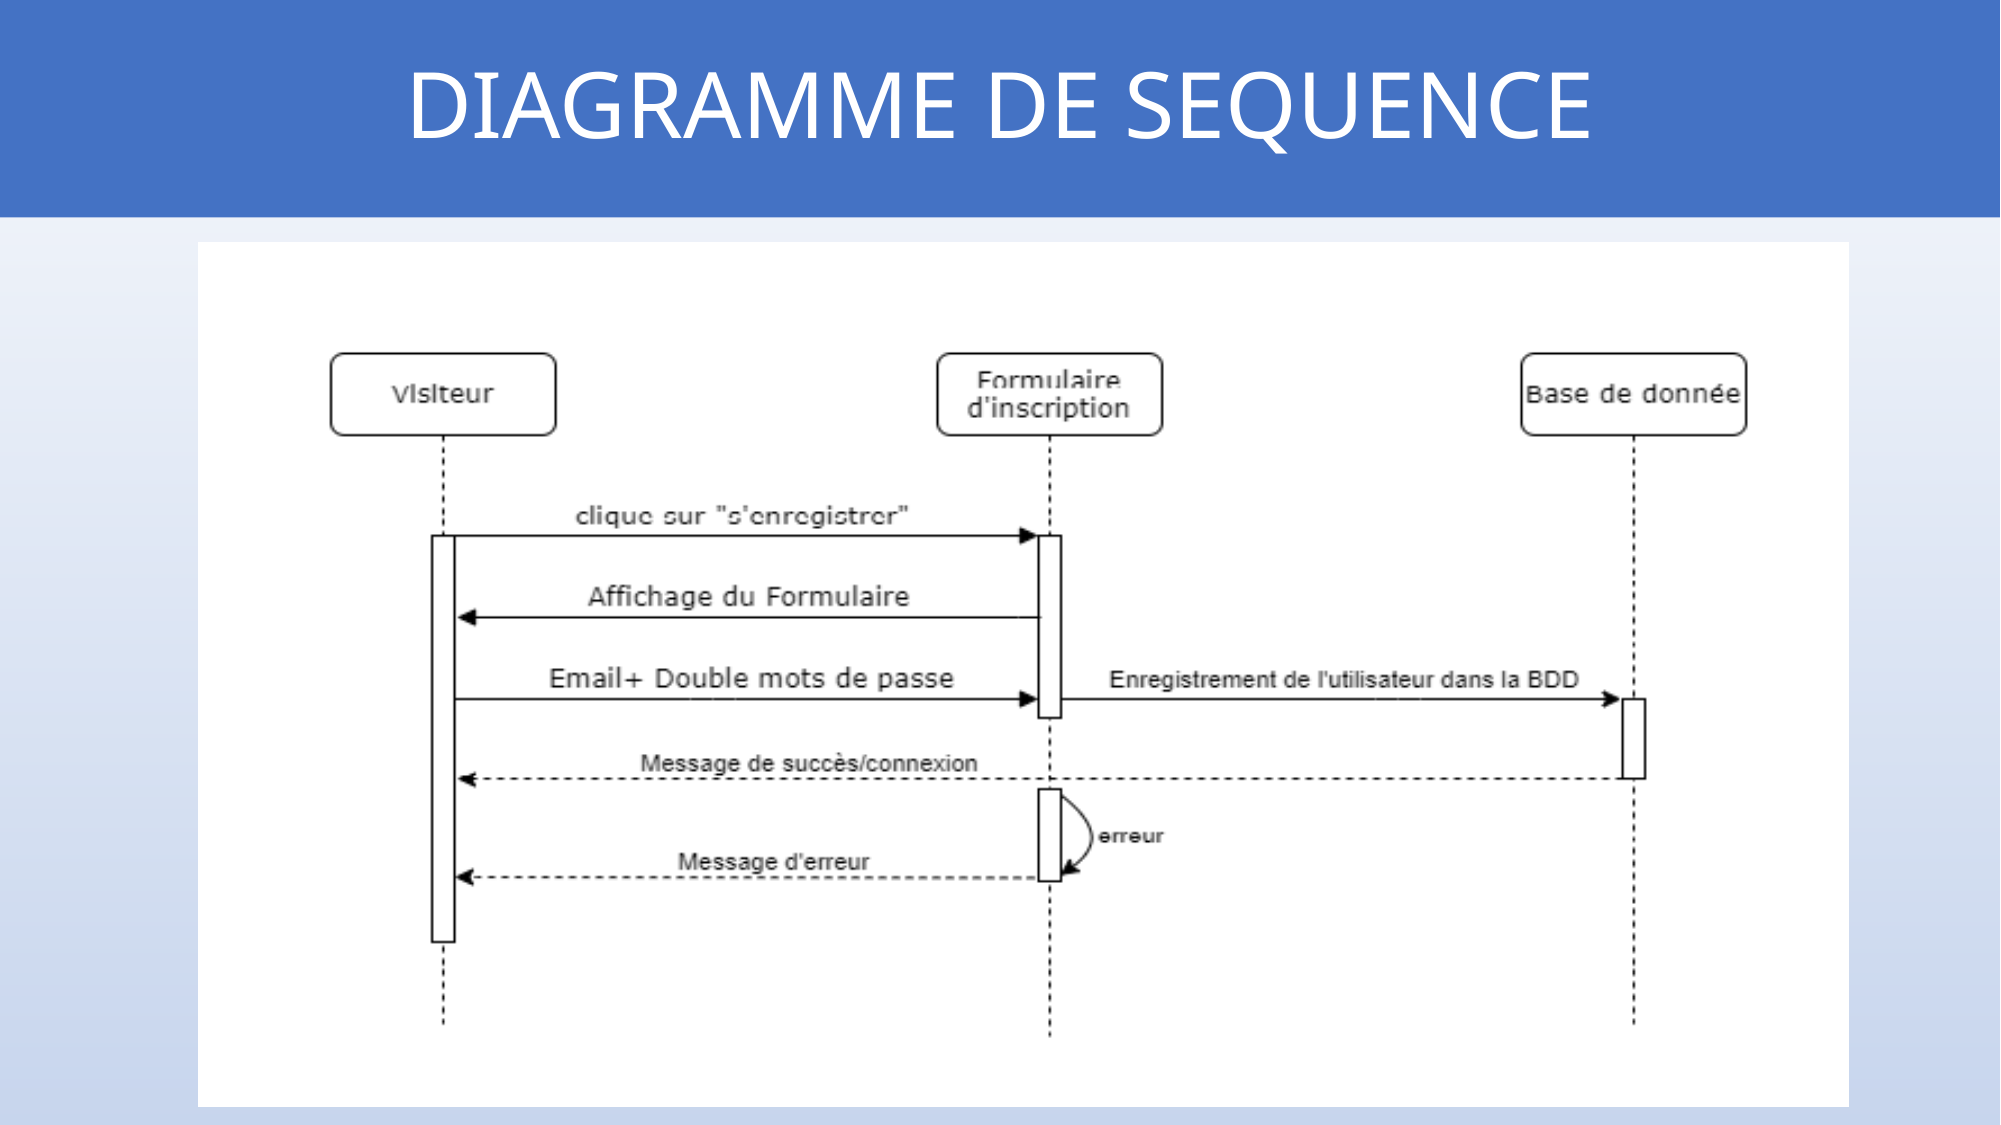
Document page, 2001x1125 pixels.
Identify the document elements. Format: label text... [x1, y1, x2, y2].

picture [198, 242, 1849, 1107]
title DIAGRAMME DE SEQUENCE [0, 0, 2000, 218]
